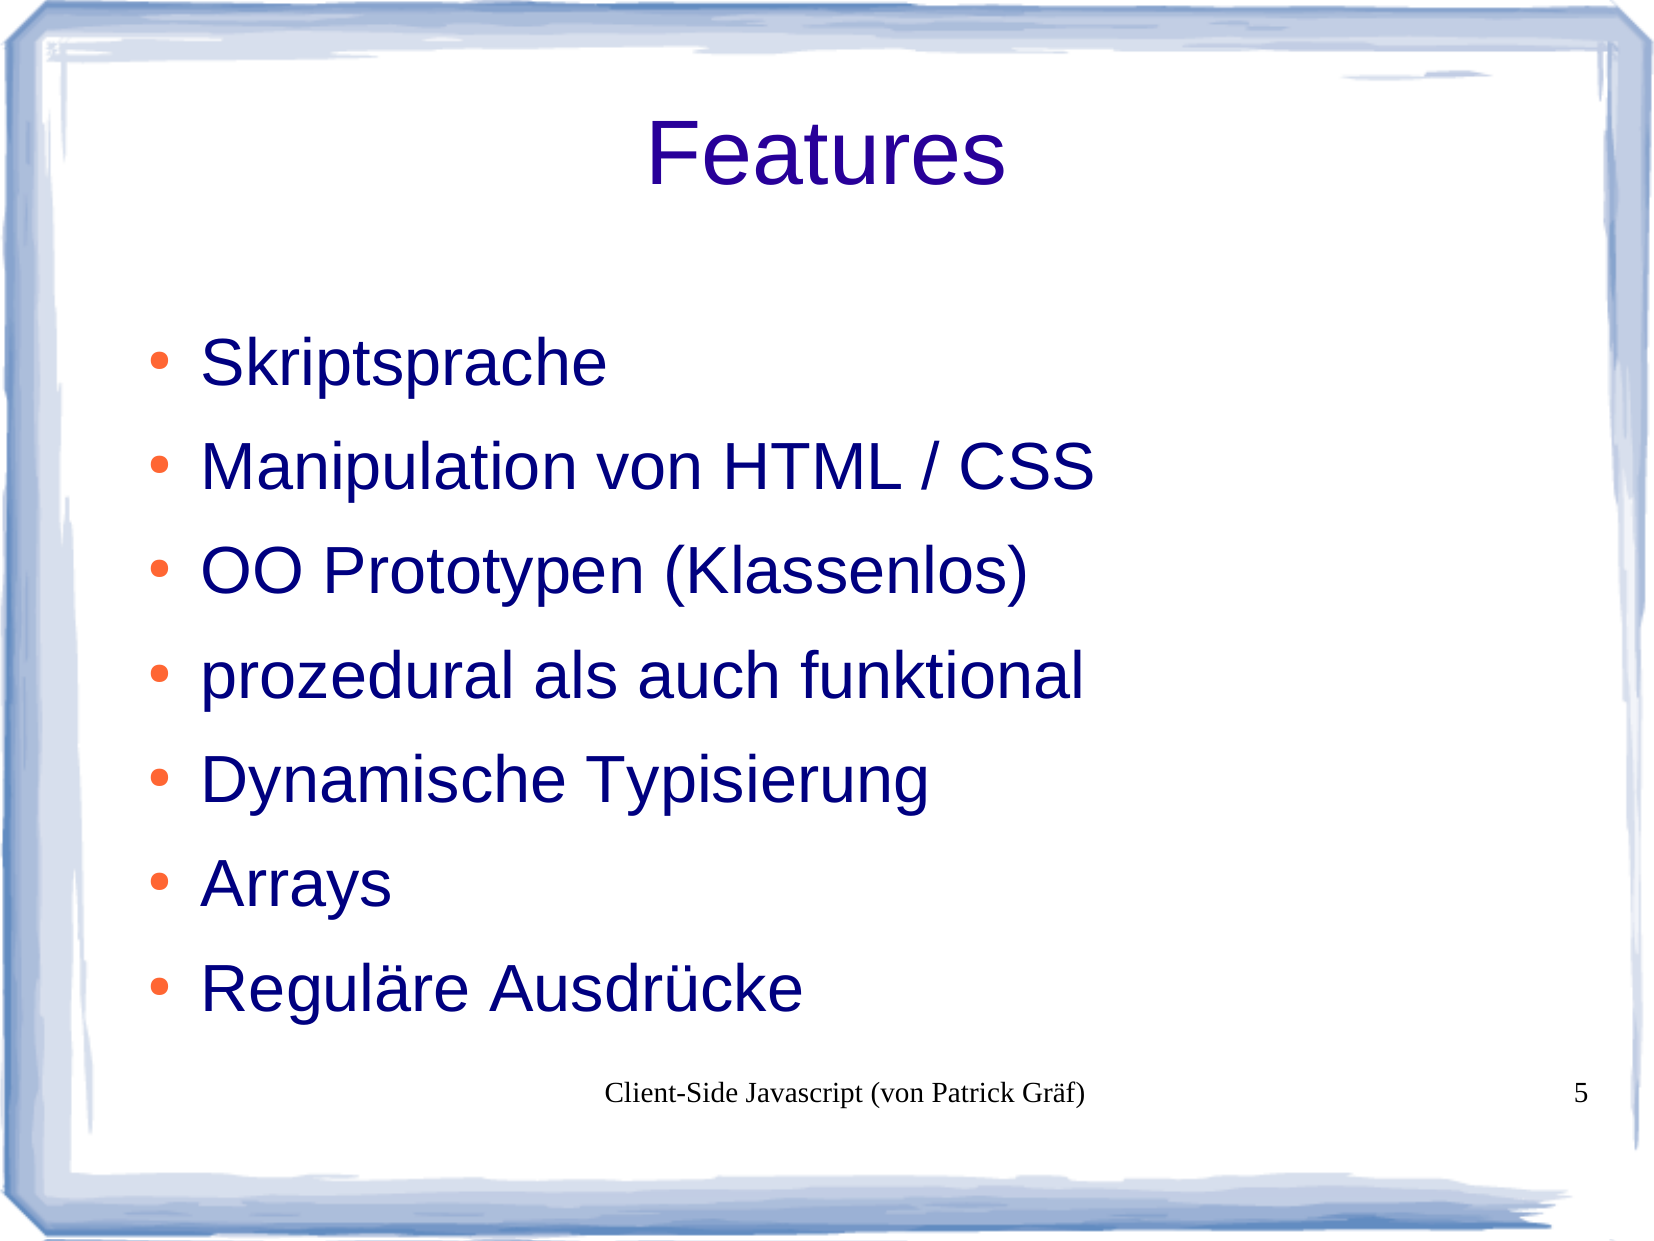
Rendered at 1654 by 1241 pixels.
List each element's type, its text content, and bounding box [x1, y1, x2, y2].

picture [0, 0, 1654, 1241]
list Skriptsprache Manipulation von HTML / CSS OO Prototypen (Klassenlos) prozedural als auch funktional Dynamische Typisierung Arrays Reguläre Ausdrücke [129, 324, 1489, 1026]
title Features [82, 49, 1571, 257]
